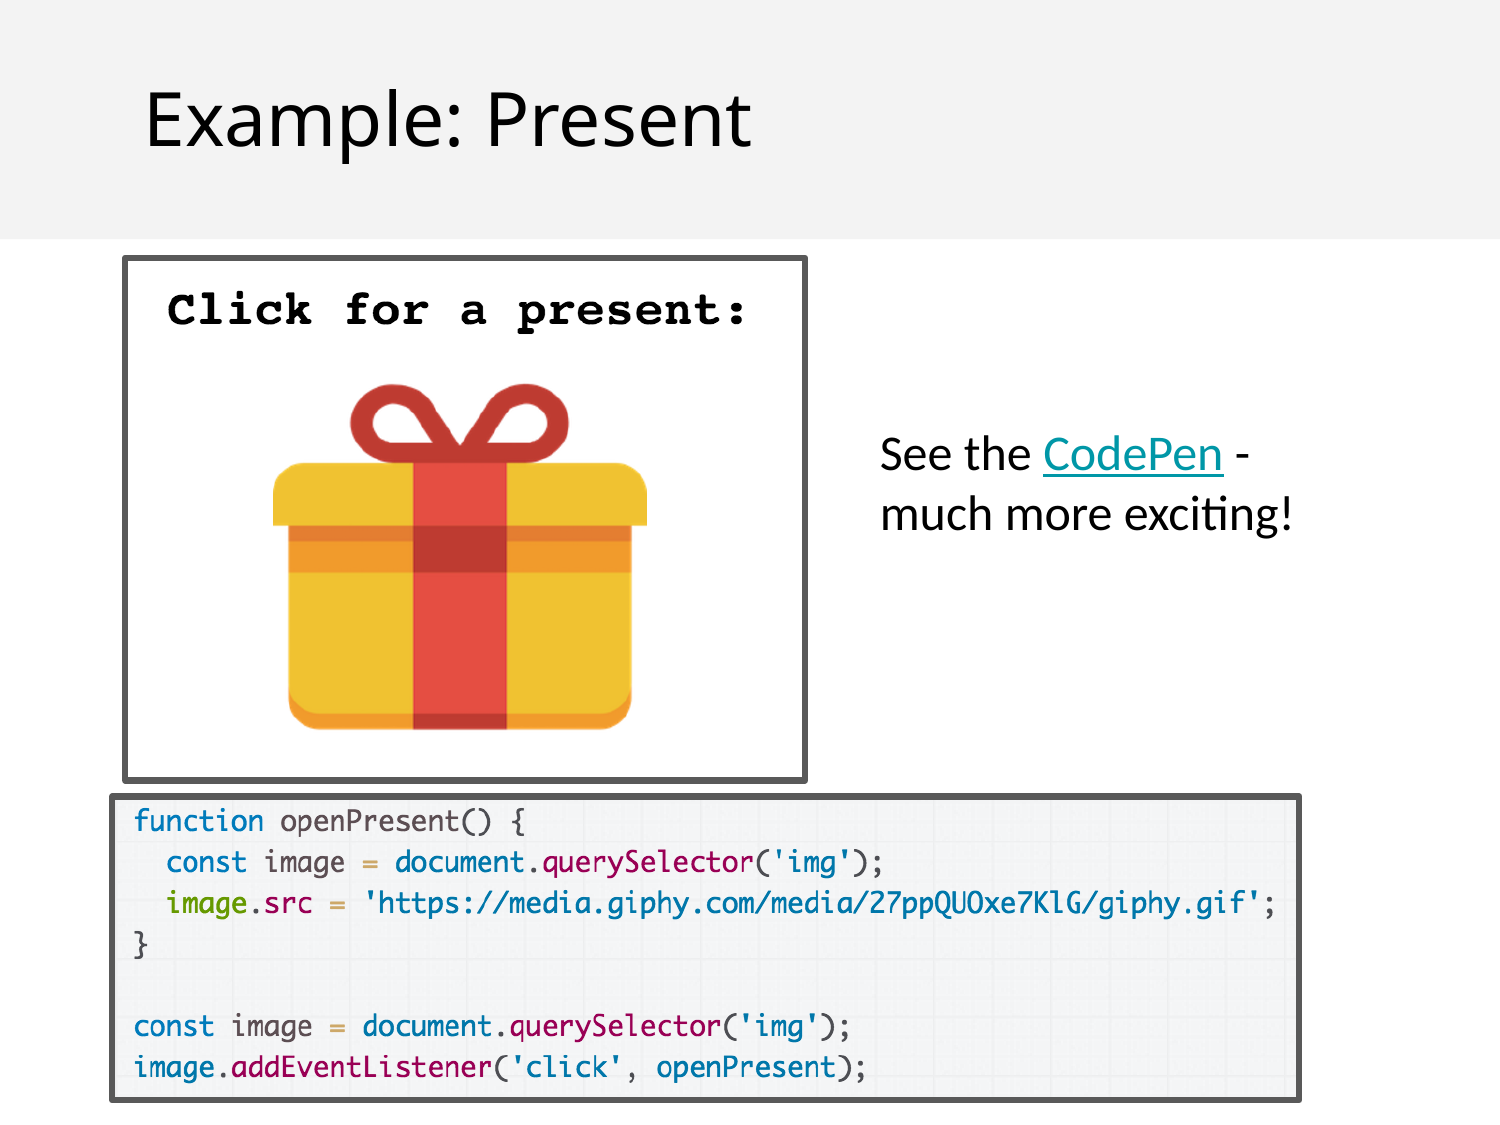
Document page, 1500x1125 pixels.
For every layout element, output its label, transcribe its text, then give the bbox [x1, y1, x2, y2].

text_box See the CodePen - much more exciting! [864, 405, 1405, 660]
picture [115, 799, 1297, 1098]
title Example: Present [128, 56, 1372, 183]
picture [128, 260, 802, 778]
